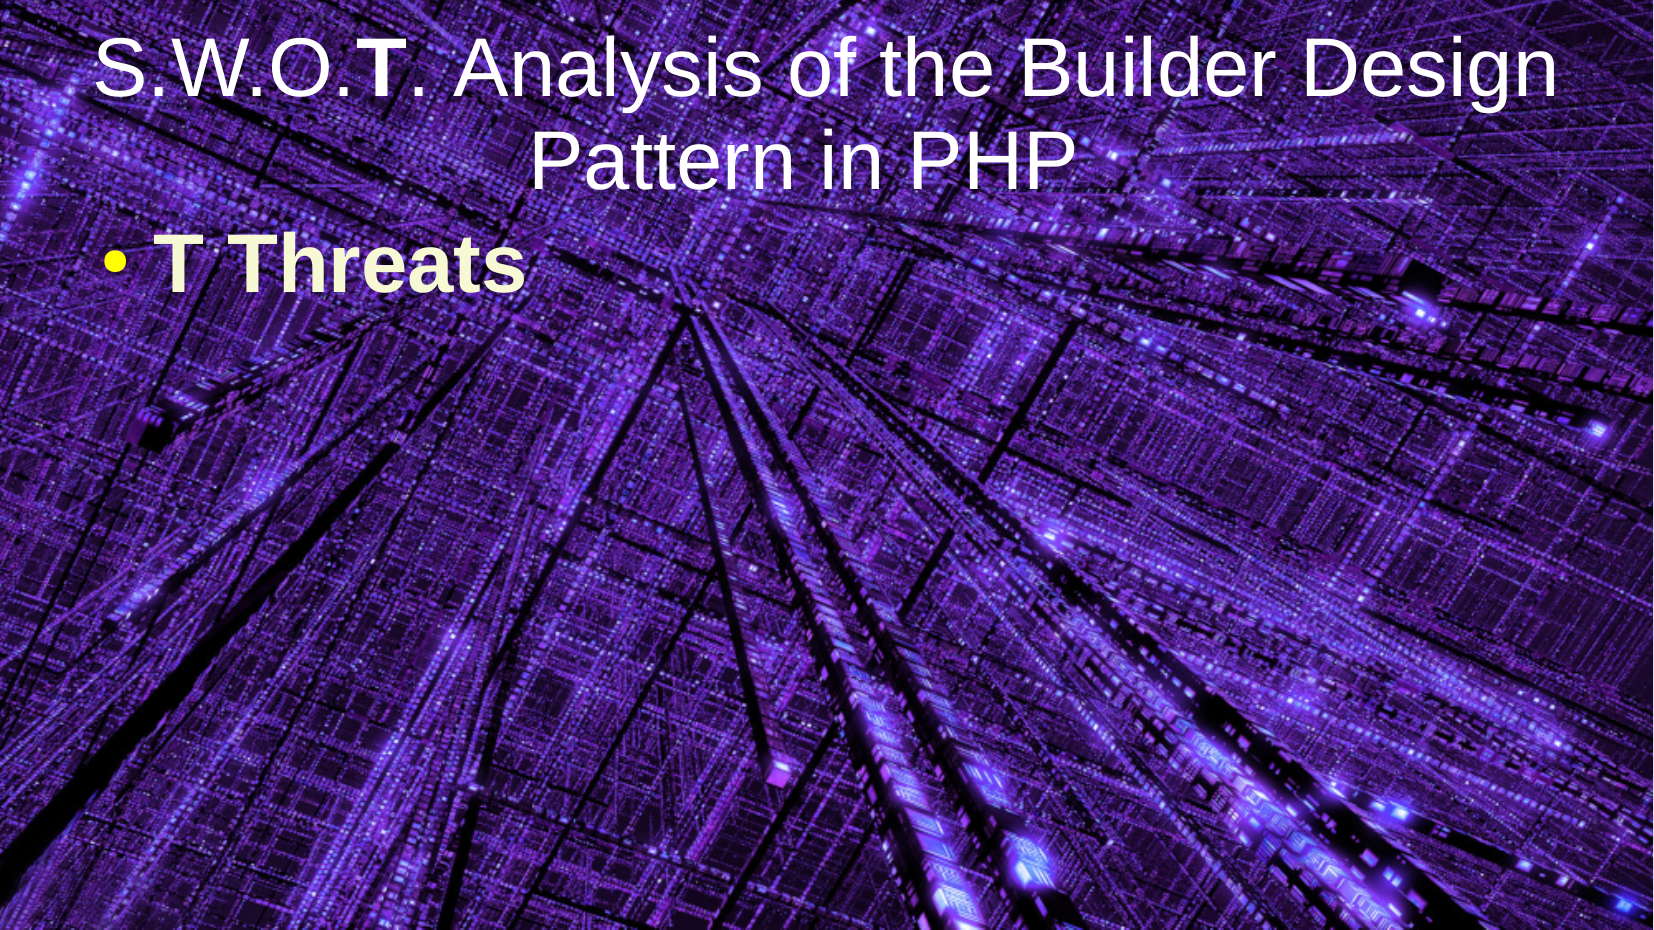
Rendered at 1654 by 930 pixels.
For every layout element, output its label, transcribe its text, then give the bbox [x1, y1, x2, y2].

list T Threats [82, 217, 1571, 757]
picture [0, 0, 1654, 930]
title S.W.O.T. Analysis of the Builder Design Pattern in PHP [82, 21, 1571, 208]
